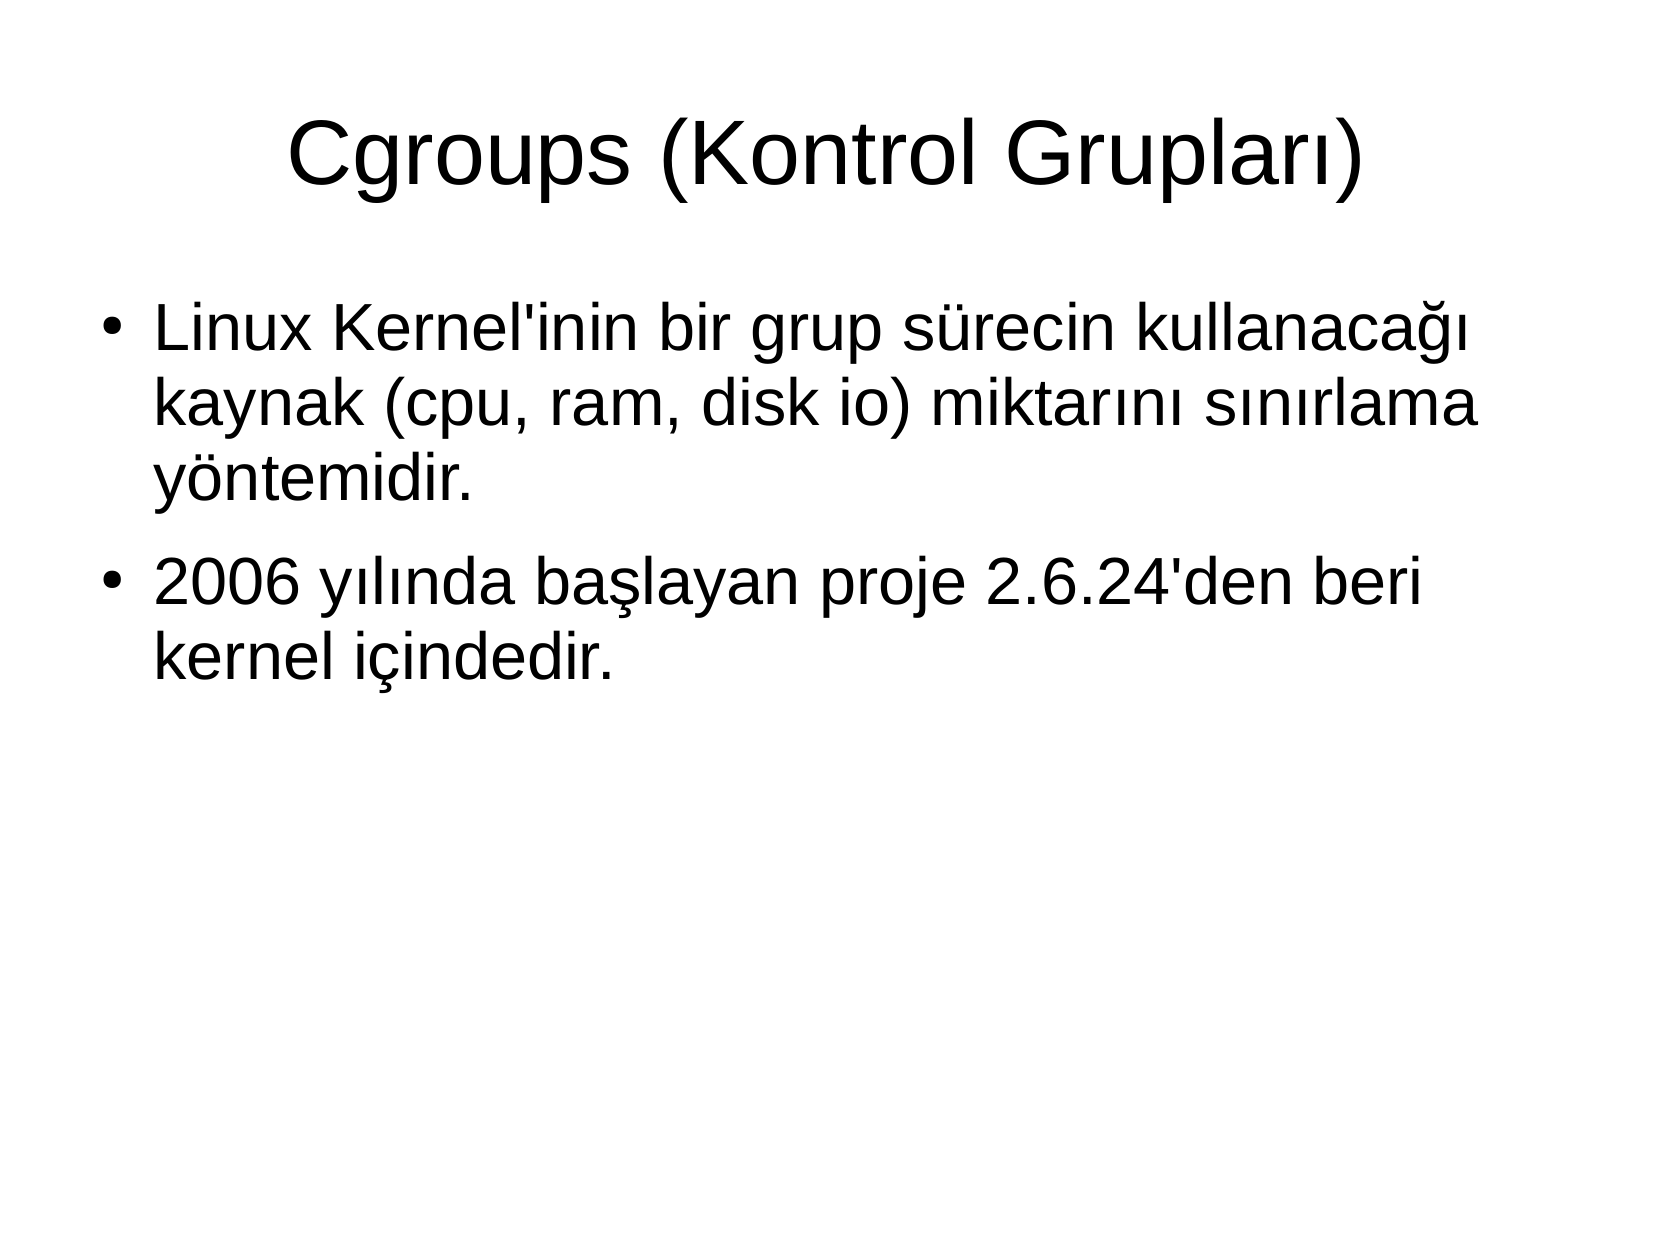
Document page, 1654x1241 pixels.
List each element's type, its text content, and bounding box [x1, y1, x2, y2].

list Linux Kernel'inin bir grup sürecin kullanacağı kaynak (cpu, ram, disk io) miktarını sınırlama yöntemidir. 2006 yılında başlayan proje 2.6.24'den beri kernel içindedir. [82, 290, 1571, 1109]
title Cgroups (Kontrol Grupları) [82, 56, 1571, 250]
